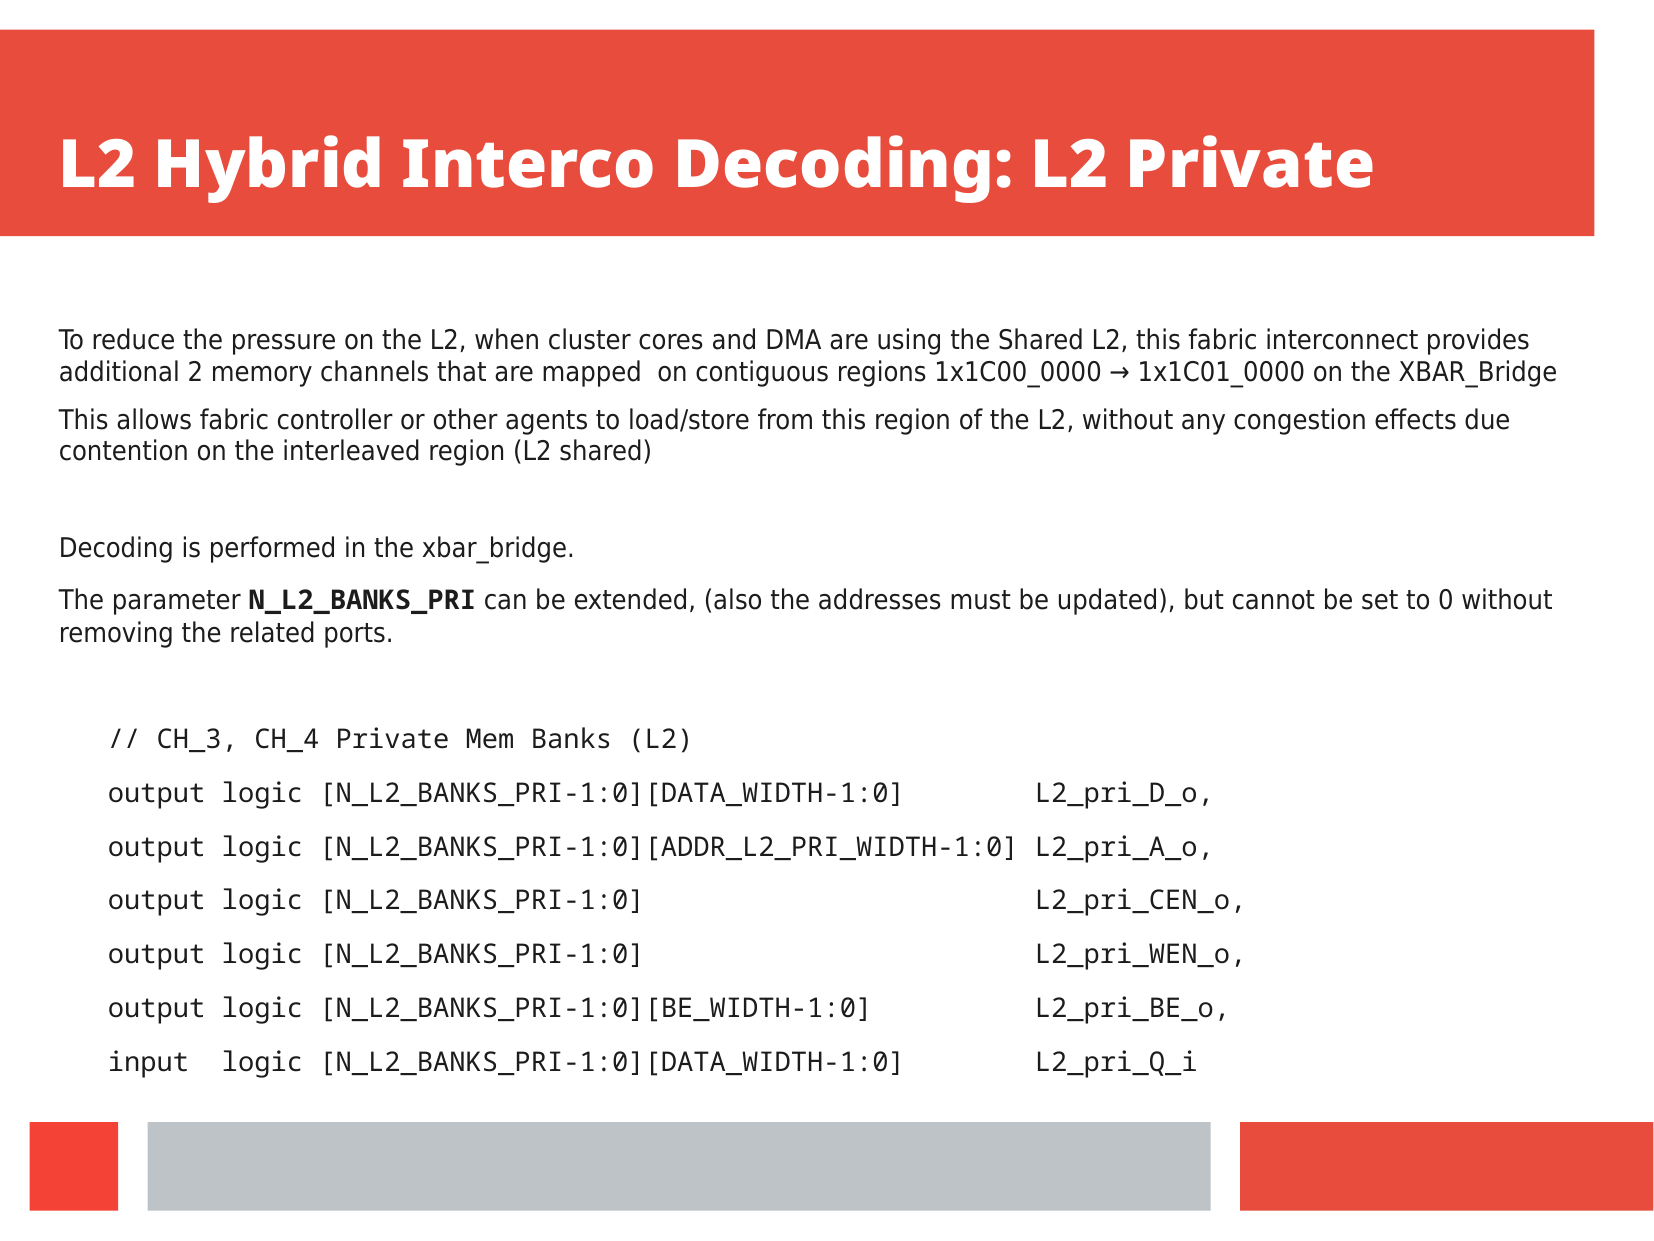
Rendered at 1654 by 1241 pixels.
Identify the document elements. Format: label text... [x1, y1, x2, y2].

title L2 Hybrid Interco Decoding: L2 Private [59, 59, 1595, 207]
list To reduce the pressure on the L2, when cluster cores and DMA are using the Shared L2, this fabric interconnect provides additional 2 memory channels that are mapped on contiguous regions 1x1C00_0000 → 1x1C01_0000 on the XBAR_Bridge This allows fabric controller or other agents to load/store from this region of the L2, without any congestion effects due contention on the interleaved region (L2 shared) Decoding is performed in the xbar_bridge. The parameter N_L2_BANKS_PRI can be extended, (also the addresses must be updated), but cannot be set to 0 without removing the related ports. // CH_3, CH_4 Private Mem Banks (L2) output logic [N_L2_BANKS_PRI-1:0][DATA_WIDTH-1:0] L2_pri_D_o, output logic [N_L2_BANKS_PRI-1:0][ADDR_L2_PRI_WIDTH-1:0] L2_pri_A_o, output logic [N_L2_BANKS_PRI-1:0] L2_pri_CEN_o, output logic [N_L2_BANKS_PRI-1:0] L2_pri_WEN_o, output logic [N_L2_BANKS_PRI-1:0][BE_WIDTH-1:0] L2_pri_BE_o, input logic [N_L2_BANKS_PRI-1:0][DATA_WIDTH-1:0] L2_pri_Q_i [59, 324, 1565, 1093]
